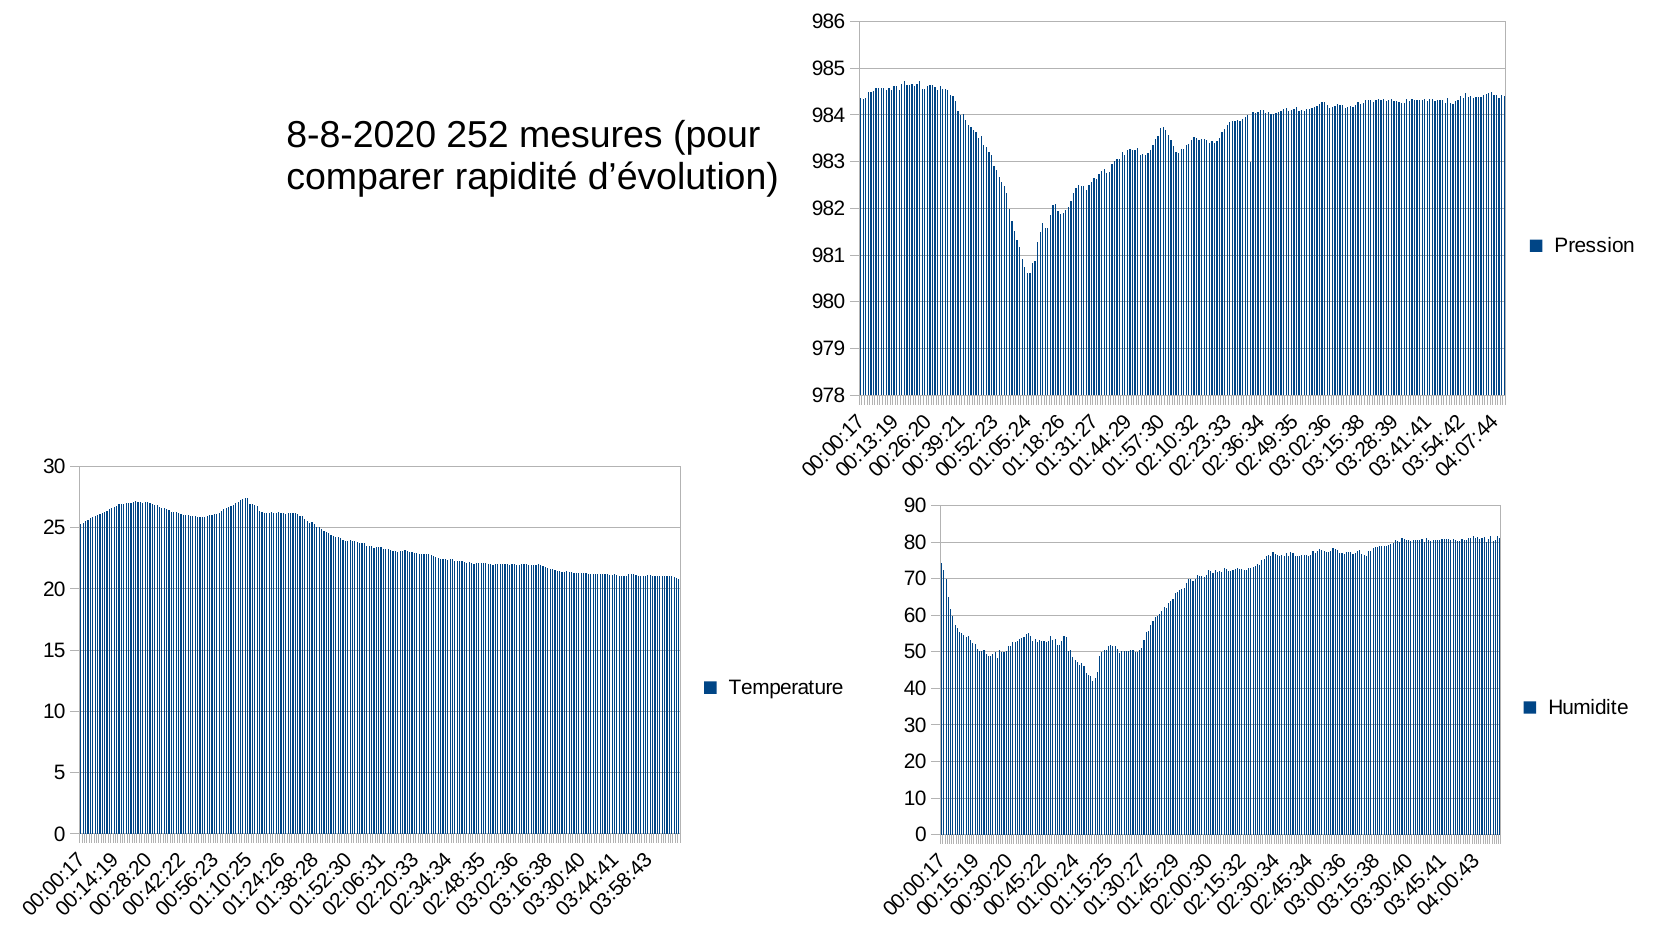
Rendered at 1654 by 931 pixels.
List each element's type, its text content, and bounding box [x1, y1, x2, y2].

text_box 8-8-2020 252 mesures (pour comparer rapidité d’évolution) [271, 106, 779, 206]
chart [0, 0, 1654, 931]
